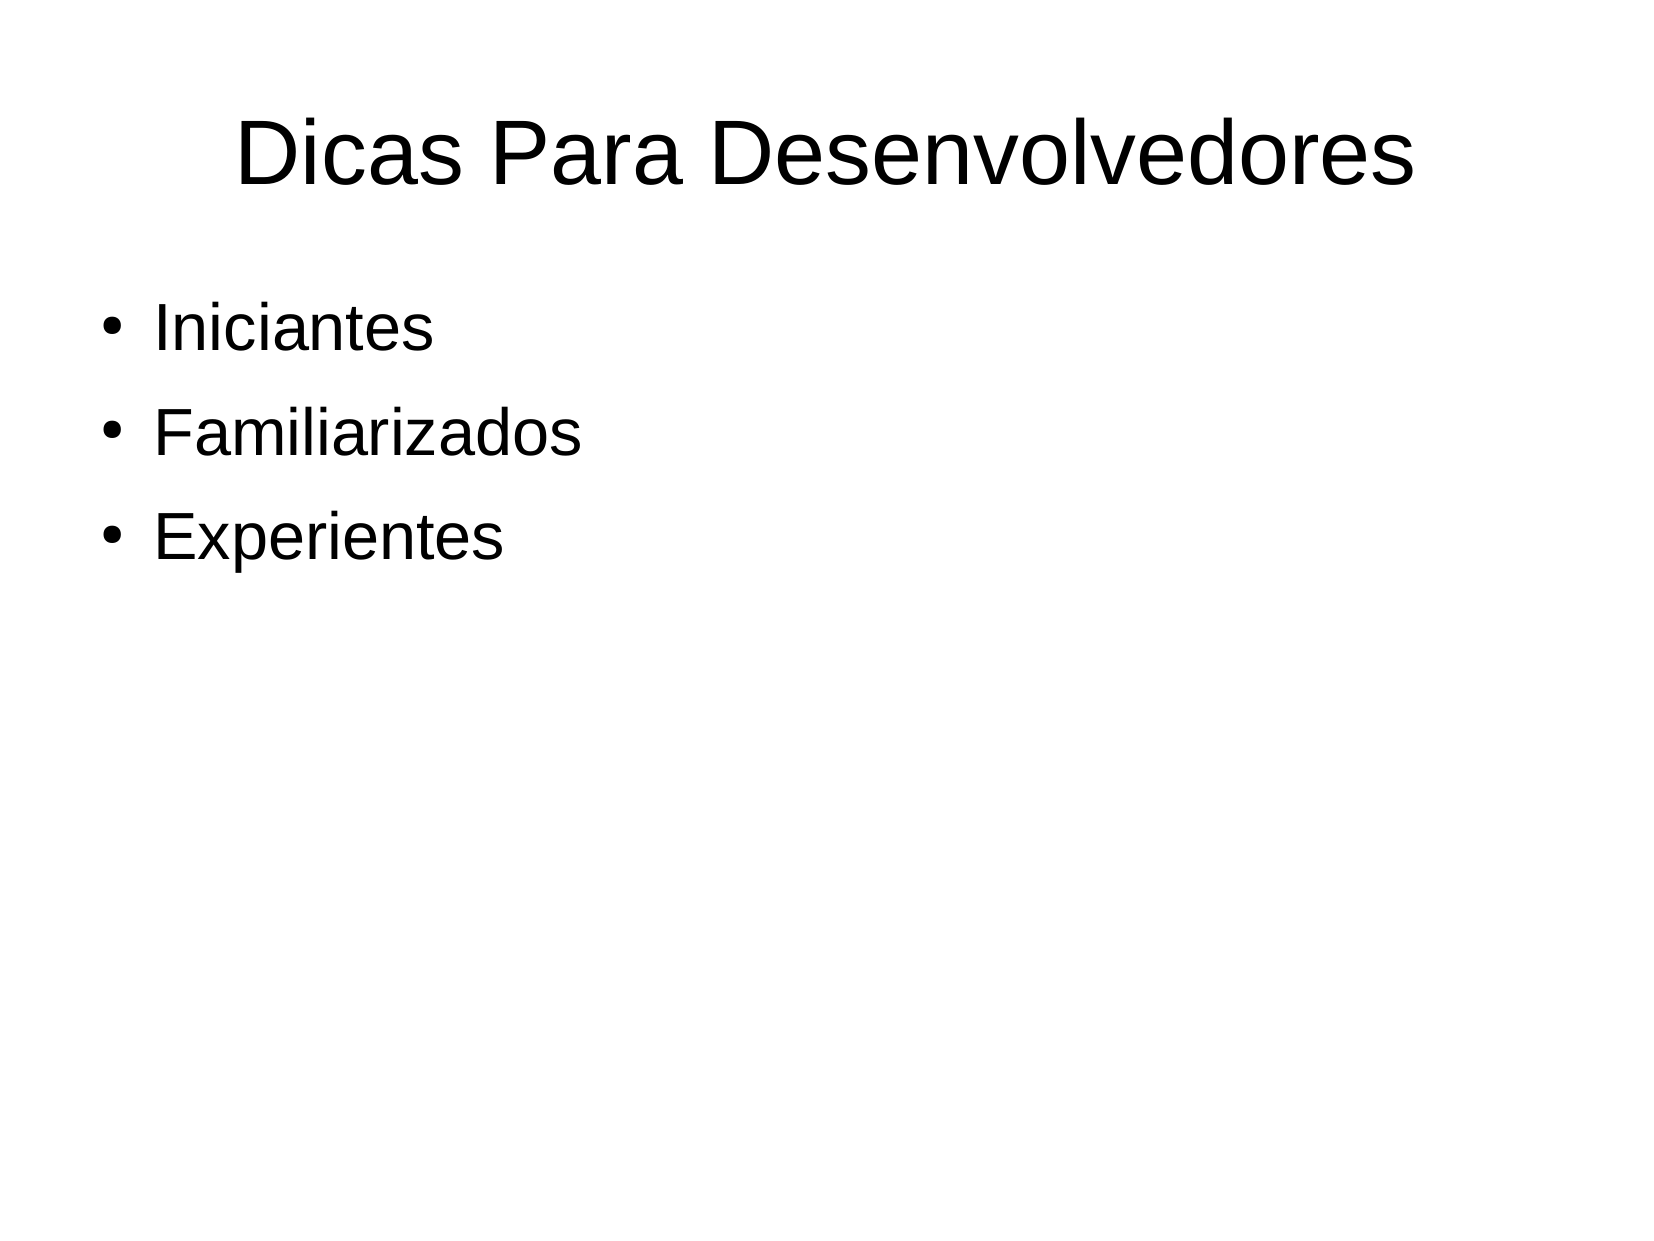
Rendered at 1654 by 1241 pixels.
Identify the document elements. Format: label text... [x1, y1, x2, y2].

title Dicas Para Desenvolvedores [82, 49, 1571, 257]
list Iniciantes Familiarizados Experientes [82, 290, 1571, 1010]
